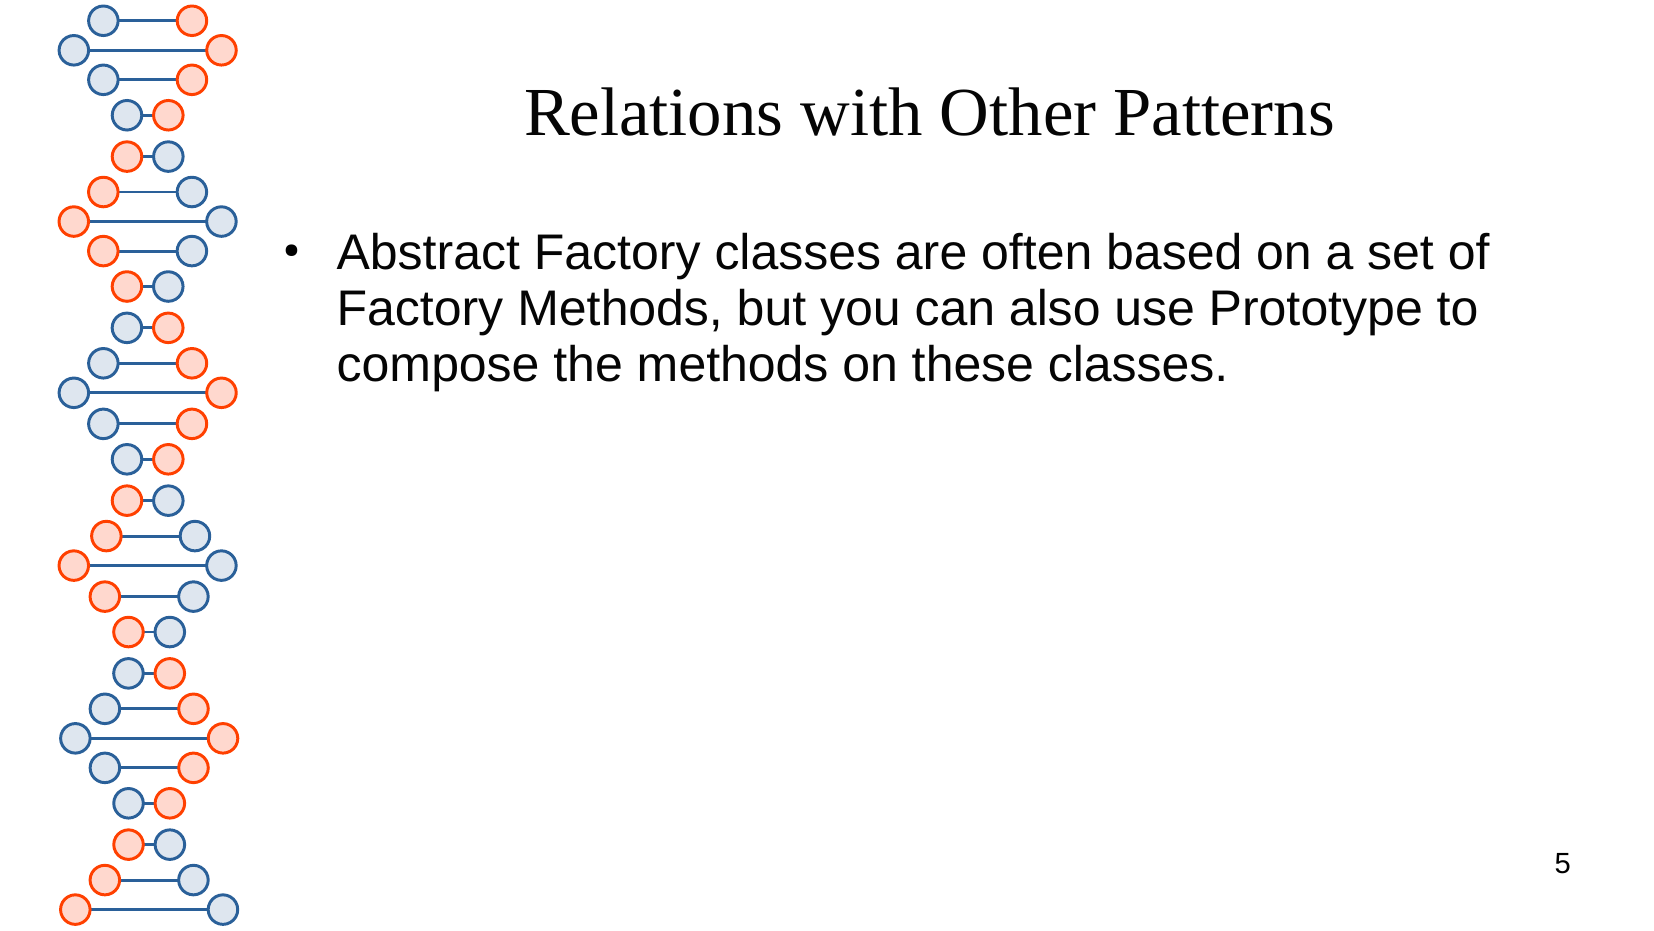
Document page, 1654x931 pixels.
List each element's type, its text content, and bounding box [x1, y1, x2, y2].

list Abstract Factory classes are often based on a set of Factory Methods, but you can also use Prototype to compose the methods on these classes. [265, 224, 1595, 764]
title Relations with Other Patterns [265, 35, 1595, 189]
